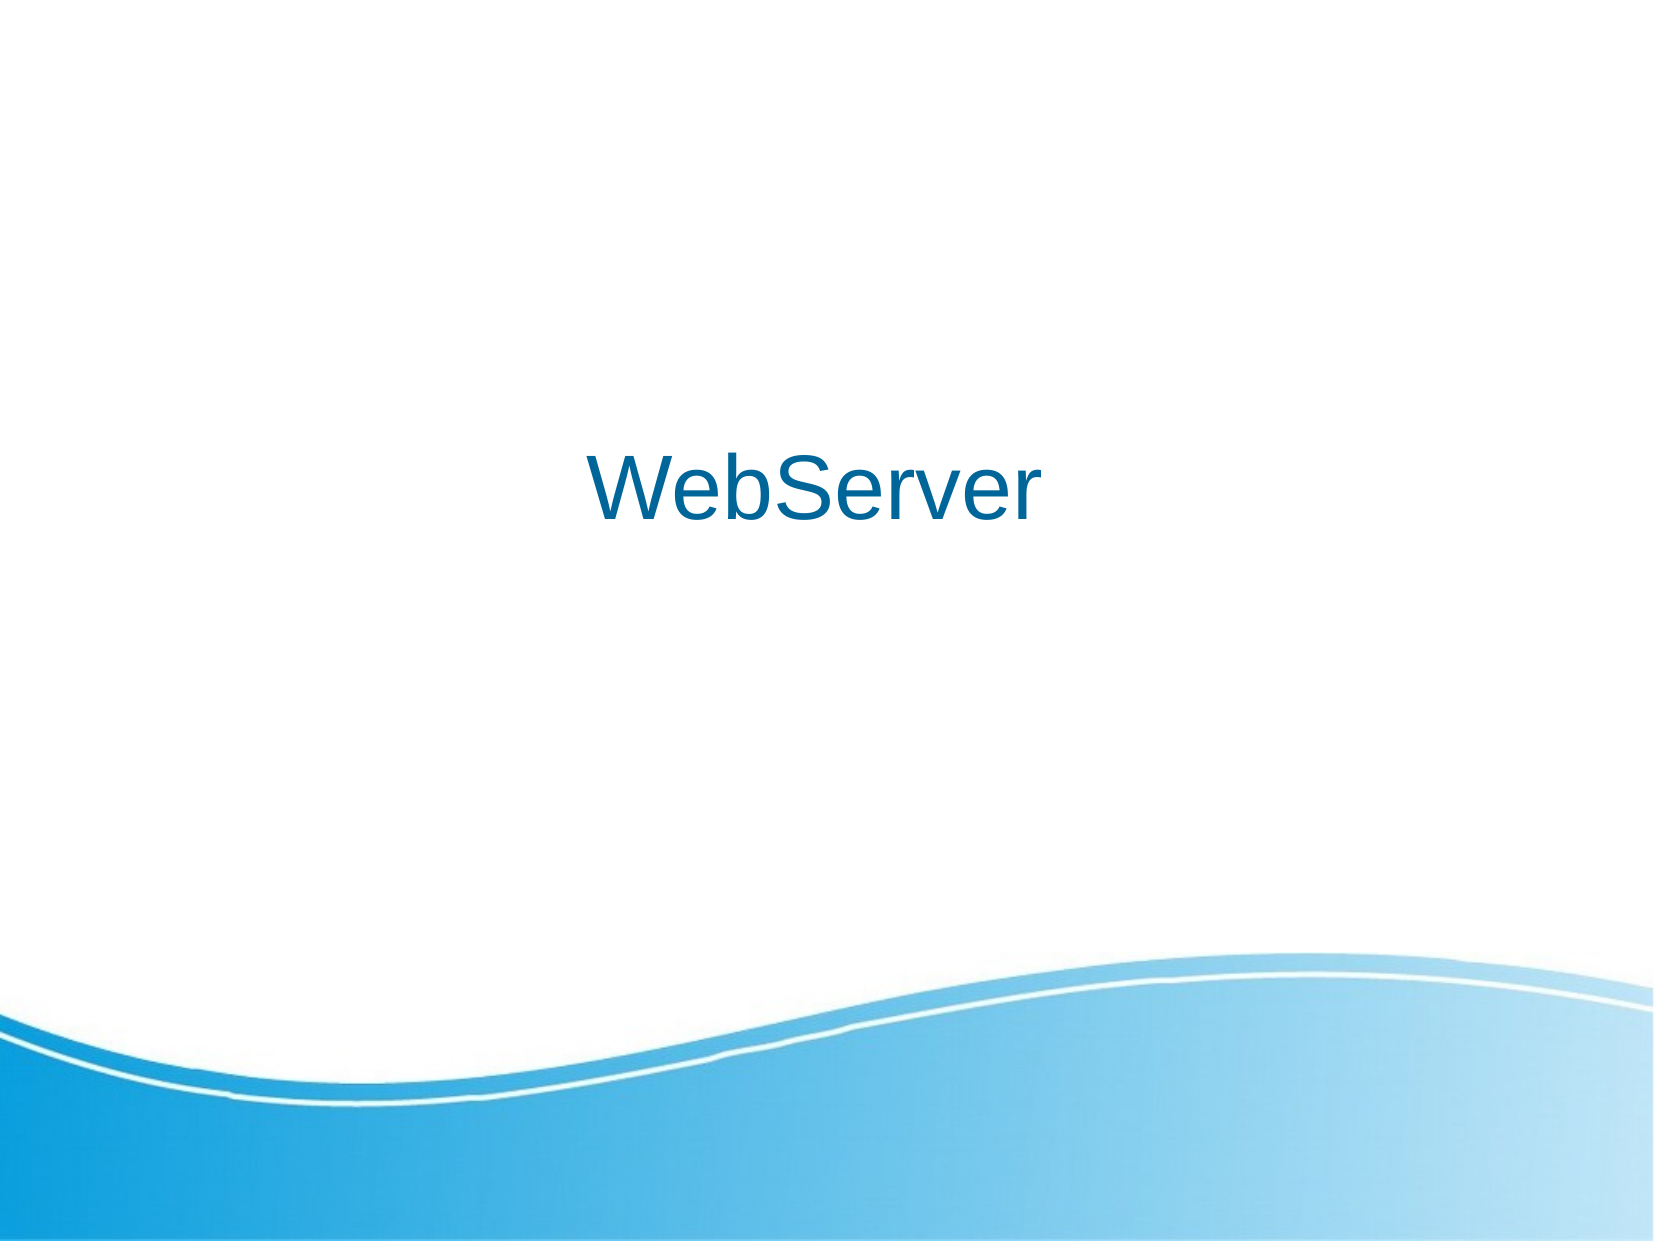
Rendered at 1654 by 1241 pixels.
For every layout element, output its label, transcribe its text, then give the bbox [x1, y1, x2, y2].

title WebServer [70, 384, 1559, 592]
picture [0, 952, 1654, 1241]
